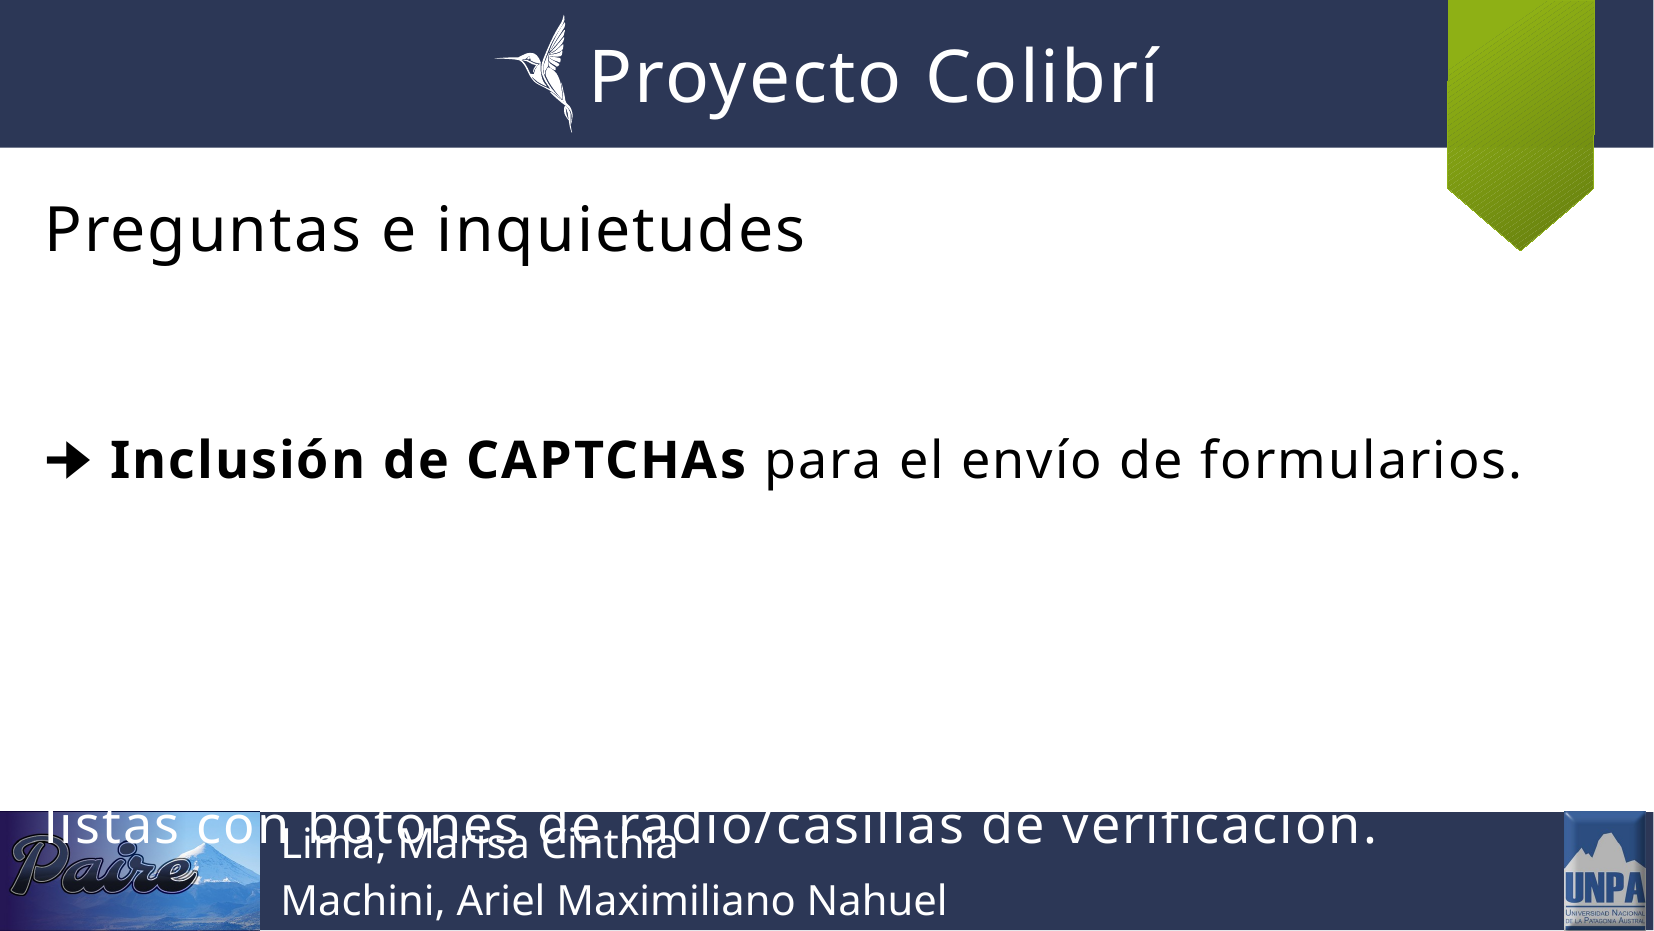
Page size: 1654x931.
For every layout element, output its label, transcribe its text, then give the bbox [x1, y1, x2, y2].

text_box Preguntas e inquietudes 🠊 Límite de creación de formularios y libertad de publicación: Reconsiderar. 🠊 Inclusión de CAPTCHAs para el envío de formularios. 🠊 ¿Existe algún formato a seguir para el envío de mensajes por correo? 🠊 Número máximo de opciones para los campos de tipo lista. De momento: 50 para listas desplegables y 20 para listas con botones de radio/casillas de verificación. [29, 177, 1625, 777]
text_box [1646, 812, 1654, 931]
text_box [260, 812, 265, 931]
text_box [1001, 812, 1564, 931]
picture [494, 14, 573, 133]
picture [1564, 811, 1646, 931]
text_box Proyecto Colibrí [556, 20, 1192, 127]
picture [0, 811, 260, 931]
text_box Lima, Marisa Cinthia Machini, Ariel Maximiliano Nahuel [265, 812, 1001, 931]
text_box [0, 0, 1654, 177]
